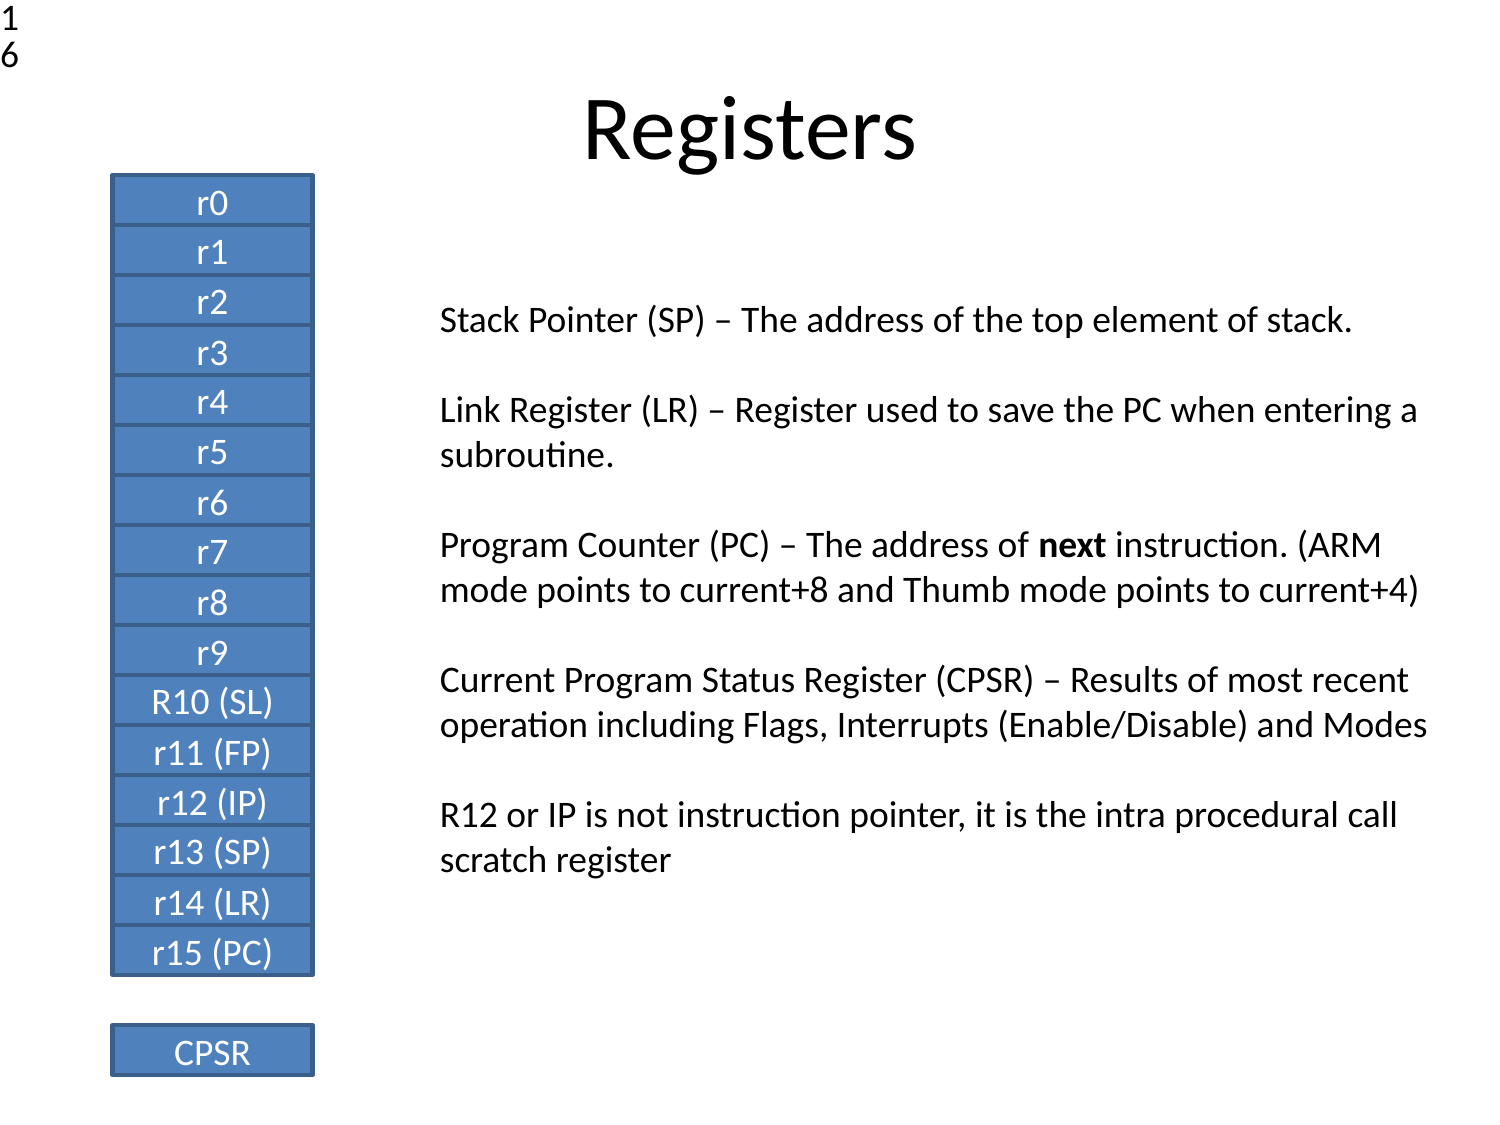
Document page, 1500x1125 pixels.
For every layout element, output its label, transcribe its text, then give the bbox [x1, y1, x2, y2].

text_box r0 [112, 174, 313, 224]
text_box r12 (IP) [112, 774, 313, 825]
text_box r11 (FP) [112, 725, 313, 774]
text_box r4 [112, 375, 313, 425]
text_box r6 [112, 474, 313, 525]
text_box r2 [112, 275, 313, 324]
text_box r13 (SP) [112, 825, 313, 875]
text_box r8 [112, 575, 313, 624]
text_box r5 [112, 425, 313, 474]
text_box r1 [112, 224, 313, 275]
text_box R10 (SL) [112, 675, 313, 725]
title Registers [75, 45, 1425, 200]
text_box r14 (LR) [112, 875, 313, 924]
text_box CPSR [112, 1025, 313, 1075]
text_box r7 [112, 525, 313, 575]
text_box r15 (PC) [112, 924, 313, 975]
text_box r9 [112, 624, 313, 675]
text_box r3 [112, 324, 313, 375]
text_box Stack Pointer (SP) – The address of the top element of stack. Link Register (LR) – Register used to save the PC when entering a subroutine. Program Counter (PC) – The address of next instruction. (ARM mode points to current+8 and Thumb mode points to current+4) Current Program Status Register (CPSR) – Results of most recent operation including Flags, Interrupts (Enable/Disable) and Modes R12 or IP is not instruction pointer, it is the intra procedural call scratch register [424, 287, 1475, 933]
